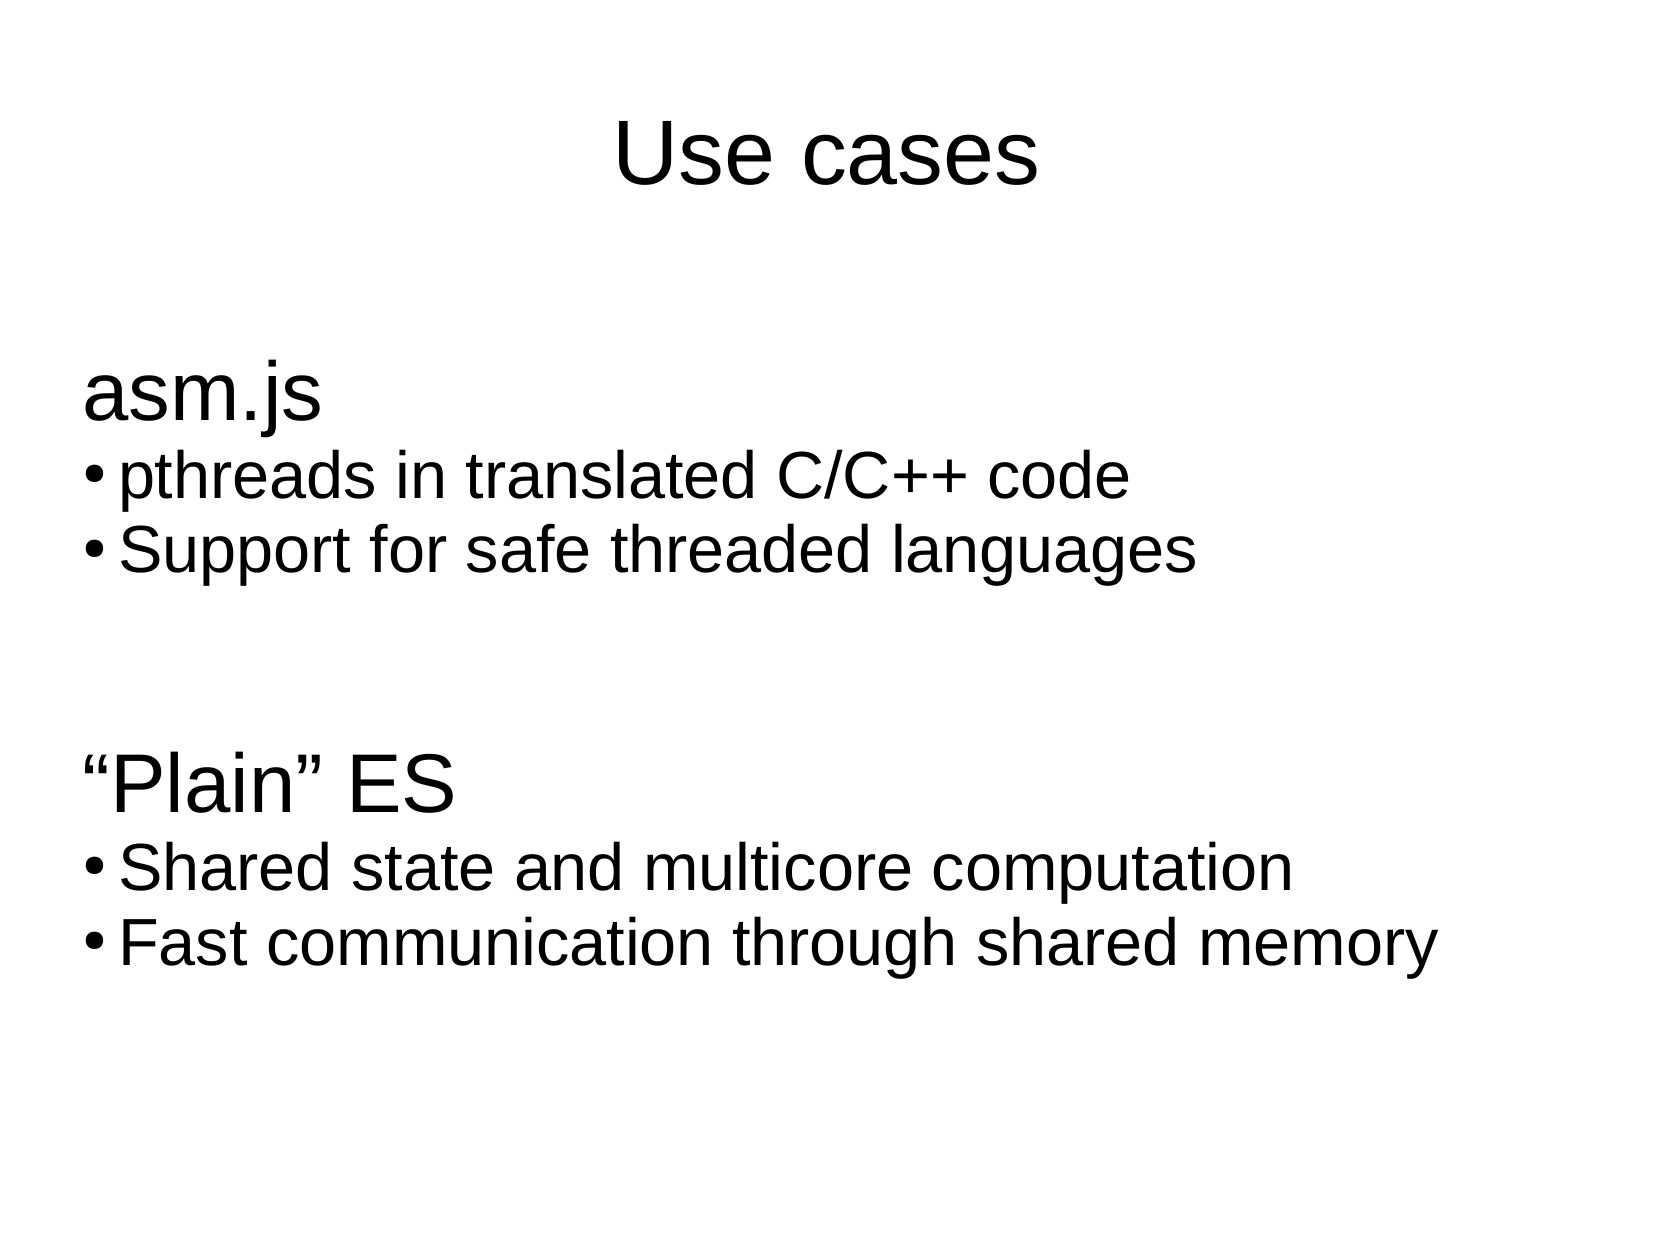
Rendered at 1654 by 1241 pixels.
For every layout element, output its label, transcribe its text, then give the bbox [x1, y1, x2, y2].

subtitle asm.js pthreads in translated C/C++ code Support for safe threaded languages “Plain” ES Shared state and multicore computation Fast communication through shared memory [82, 252, 1571, 1147]
title Use cases [82, 49, 1571, 252]
